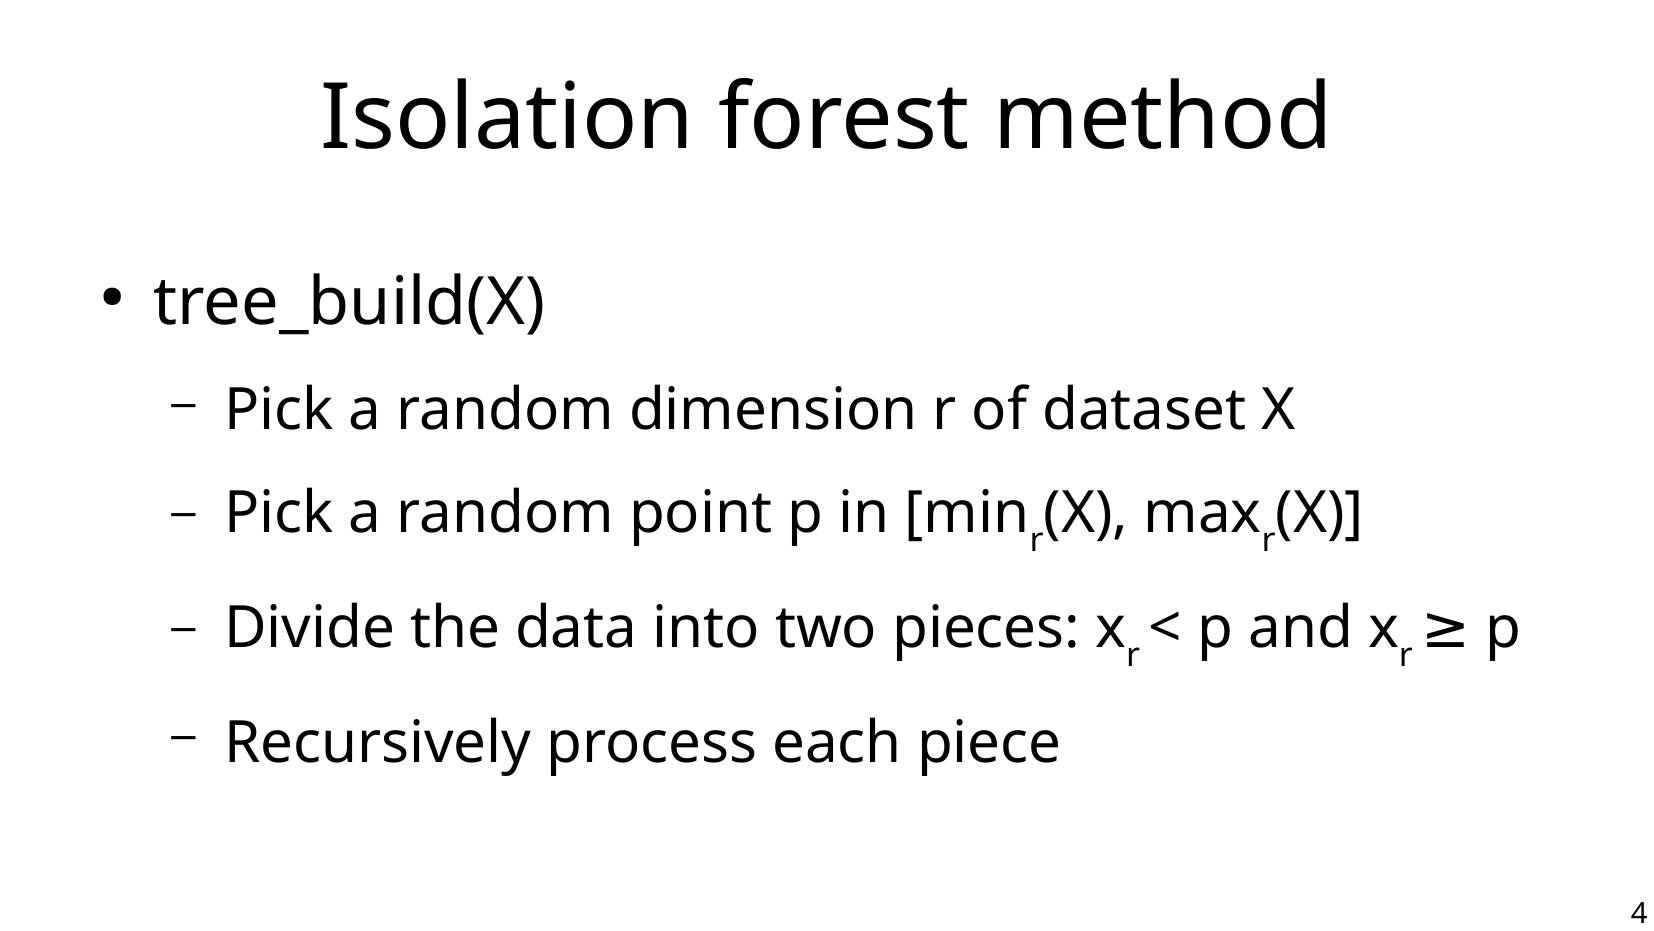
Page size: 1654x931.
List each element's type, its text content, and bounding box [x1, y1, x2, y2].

title Isolation forest method [82, 1, 1571, 226]
list tree_build(X) Pick a random dimension r of dataset X Pick a random point p in [minr(X), maxr(X)] Divide the data into two pieces: xr < p and xr ≥ p Recursively process each piece [82, 253, 1571, 793]
